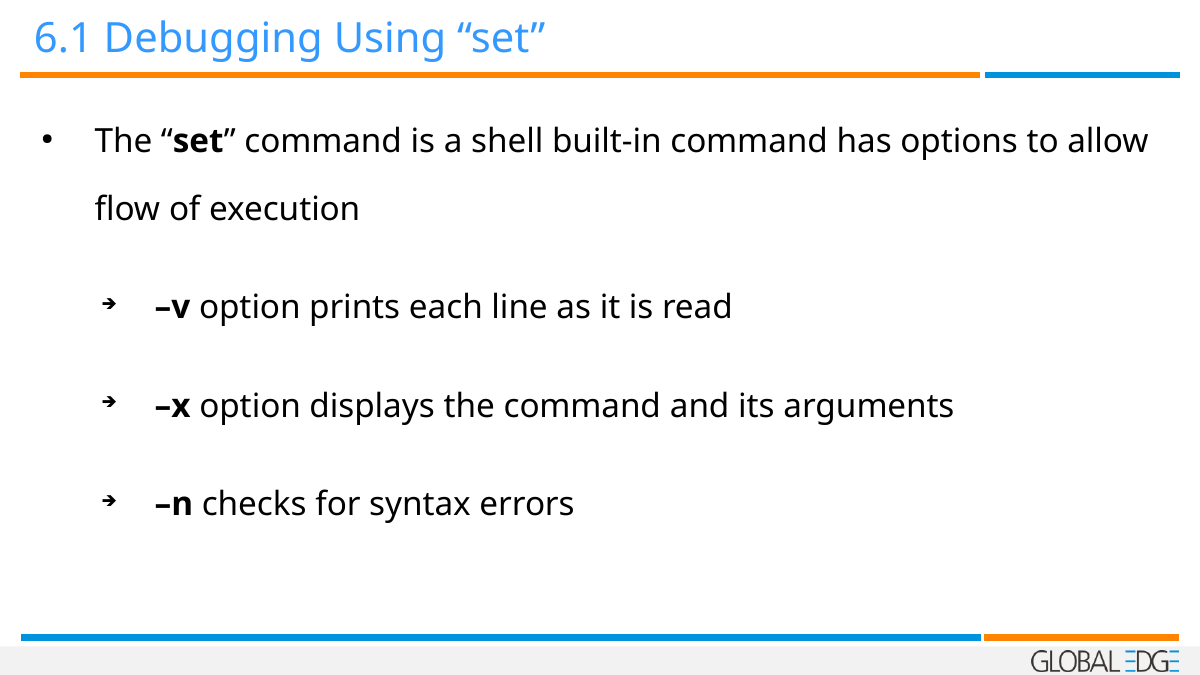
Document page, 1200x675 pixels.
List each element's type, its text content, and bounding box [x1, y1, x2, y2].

picture [1031, 650, 1179, 672]
list The “set” command is a shell built-in command has options to allow flow of execution –v option prints each line as it is read –x option displays the command and its arguments –n checks for syntax errors [23, 94, 1170, 626]
title 6.1 Debugging Using “set” [12, 9, 1088, 63]
